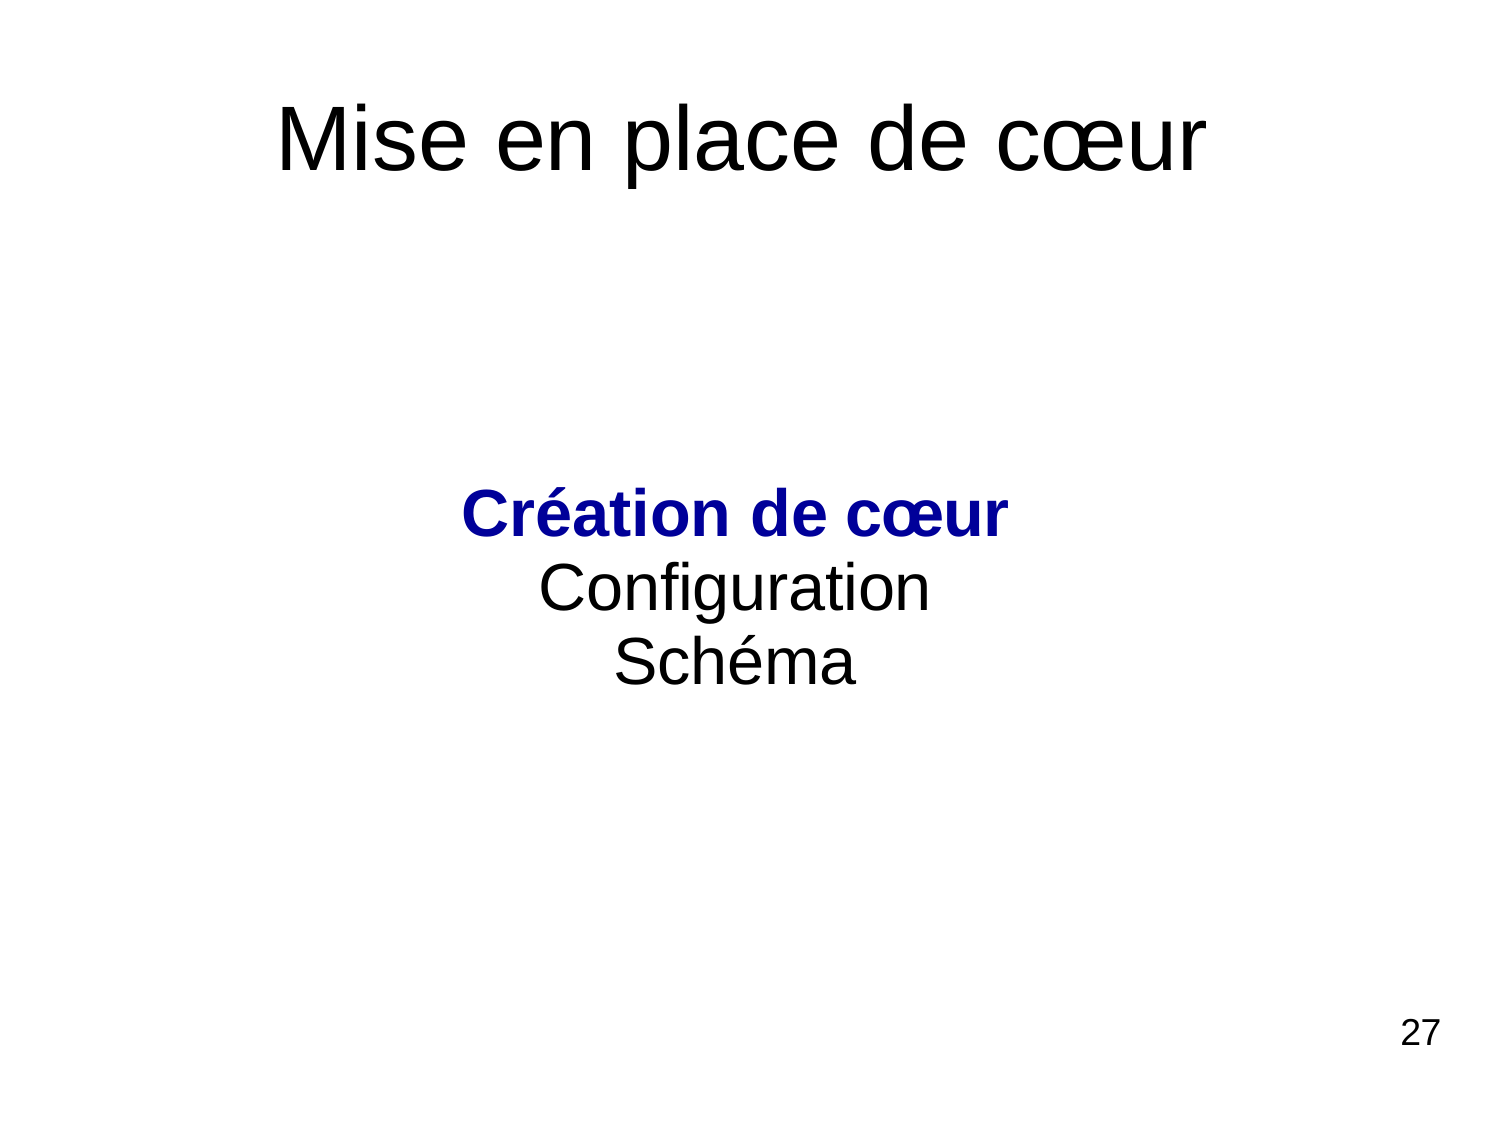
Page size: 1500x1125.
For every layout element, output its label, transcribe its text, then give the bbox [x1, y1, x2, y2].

text_box Création de cœur Configuration Schéma [449, 469, 1020, 700]
title Mise en place de cœur [273, 76, 1227, 267]
slide_number 27 [1373, 1009, 1451, 1125]
